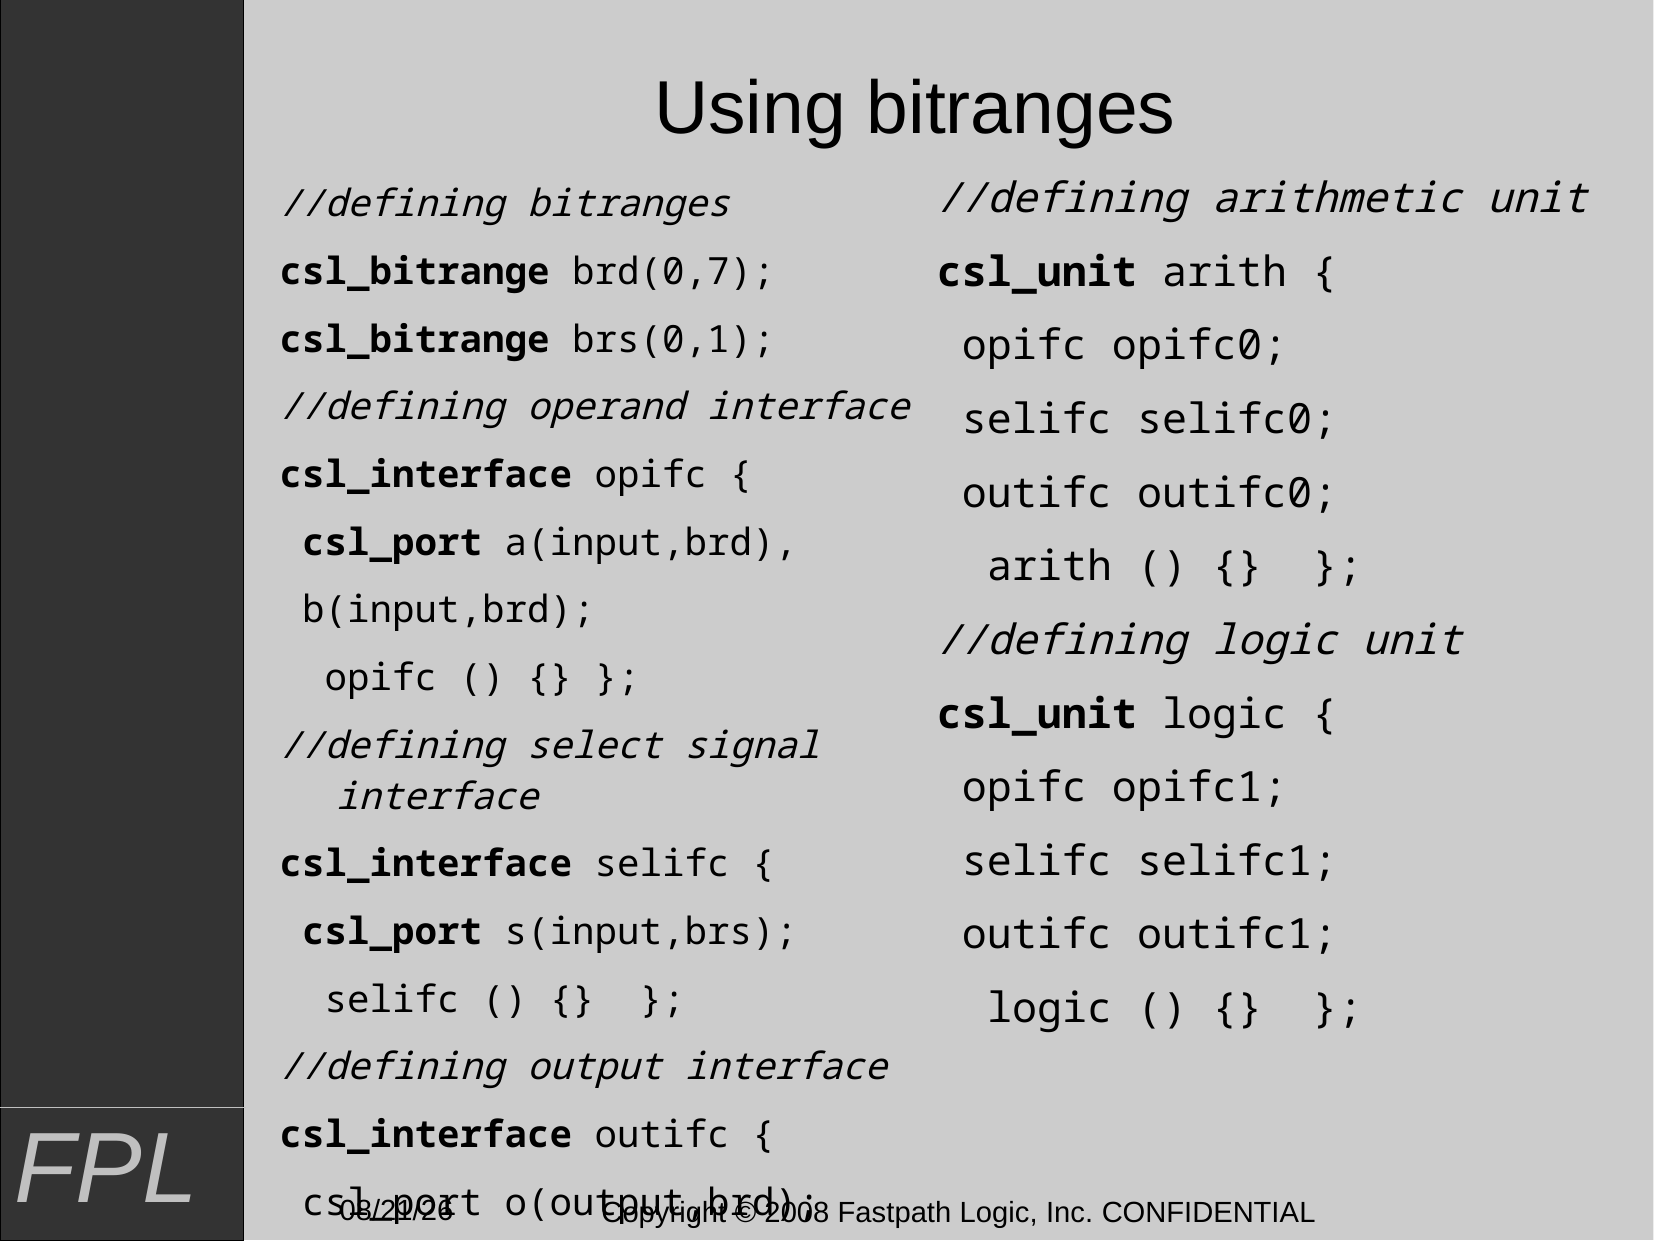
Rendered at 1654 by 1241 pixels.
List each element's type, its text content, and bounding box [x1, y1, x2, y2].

list //defining bitranges csl_bitrange brd(0,7); csl_bitrange brs(0,1); //defining operand interface csl_interface opifc { csl_port a(input,brd), b(input,brd); opifc () {} }; //defining select signal interface csl_interface selifc { csl_port s(input,brs); selifc () {} }; //defining output interface csl_interface outifc { csl_port o(output,brd); outifc () {} }; [279, 176, 982, 1241]
list //defining arithmetic unit csl_unit arith { opifc opifc0; selifc selifc0; outifc outifc0; arith () {} }; //defining logic unit csl_unit logic { opifc opifc1; selifc selifc1; outifc outifc1; logic () {} }; [936, 167, 1616, 1074]
title Using bitranges [363, 0, 1467, 176]
